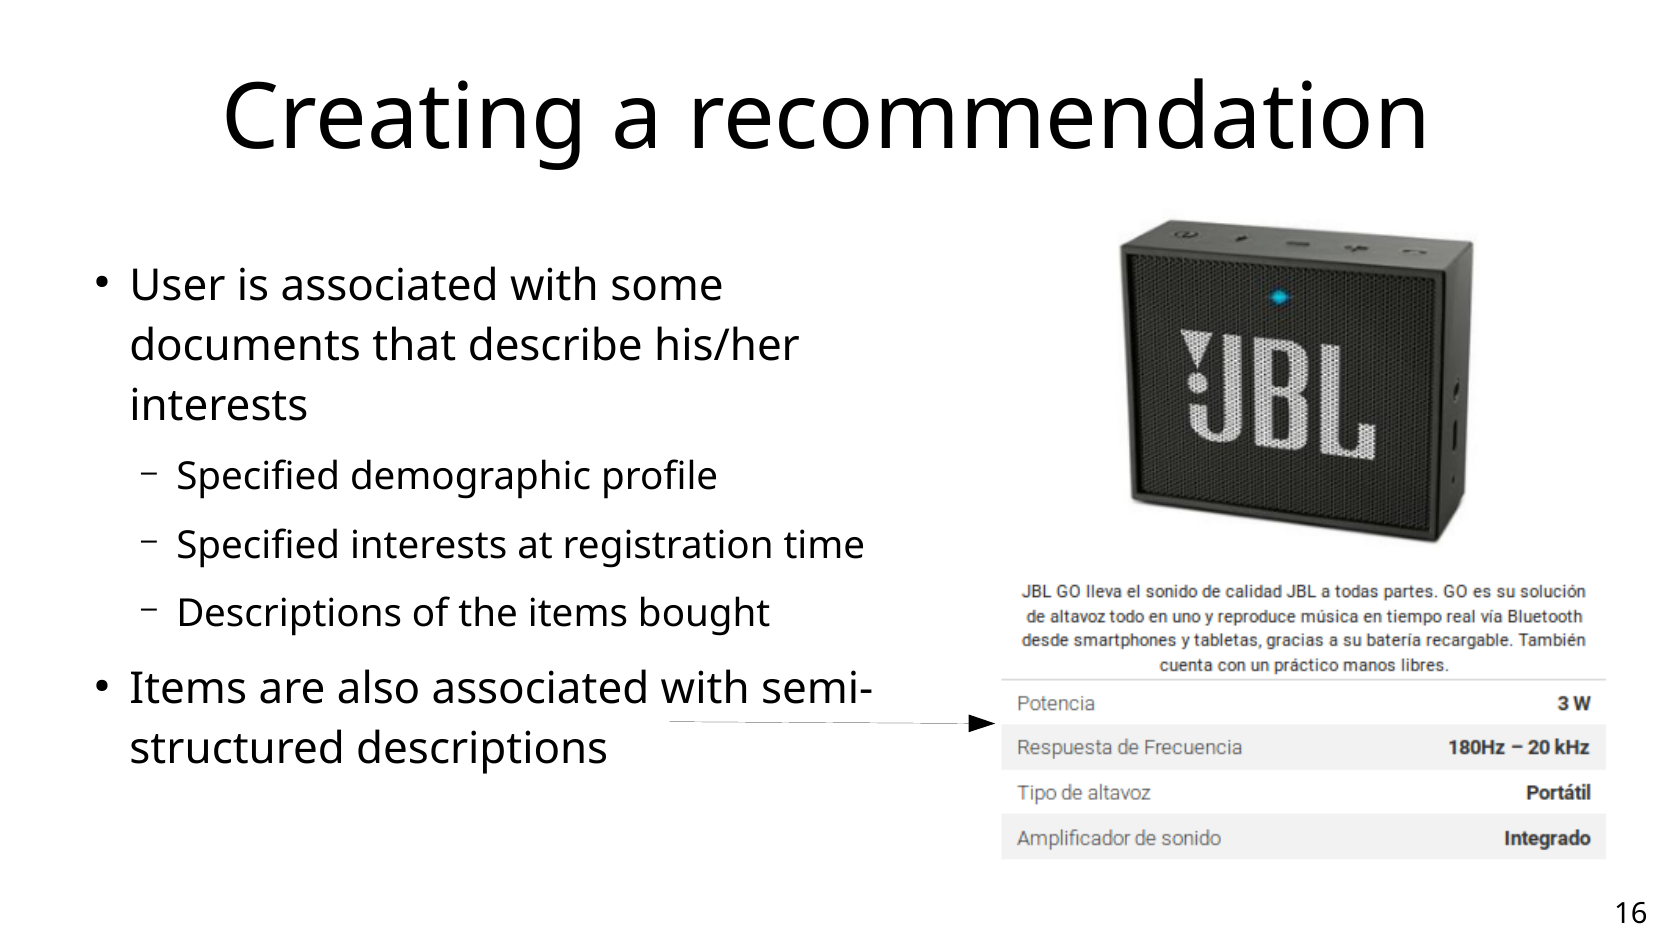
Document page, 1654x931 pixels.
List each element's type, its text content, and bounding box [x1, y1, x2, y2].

picture [997, 186, 1611, 872]
list User is associated with some documents that describe his/her interests Specified demographic profile Specified interests at registration time Descriptions of the items bought Items are also associated with semi-structured descriptions [82, 253, 938, 793]
title Creating a recommendation [82, 1, 1571, 226]
